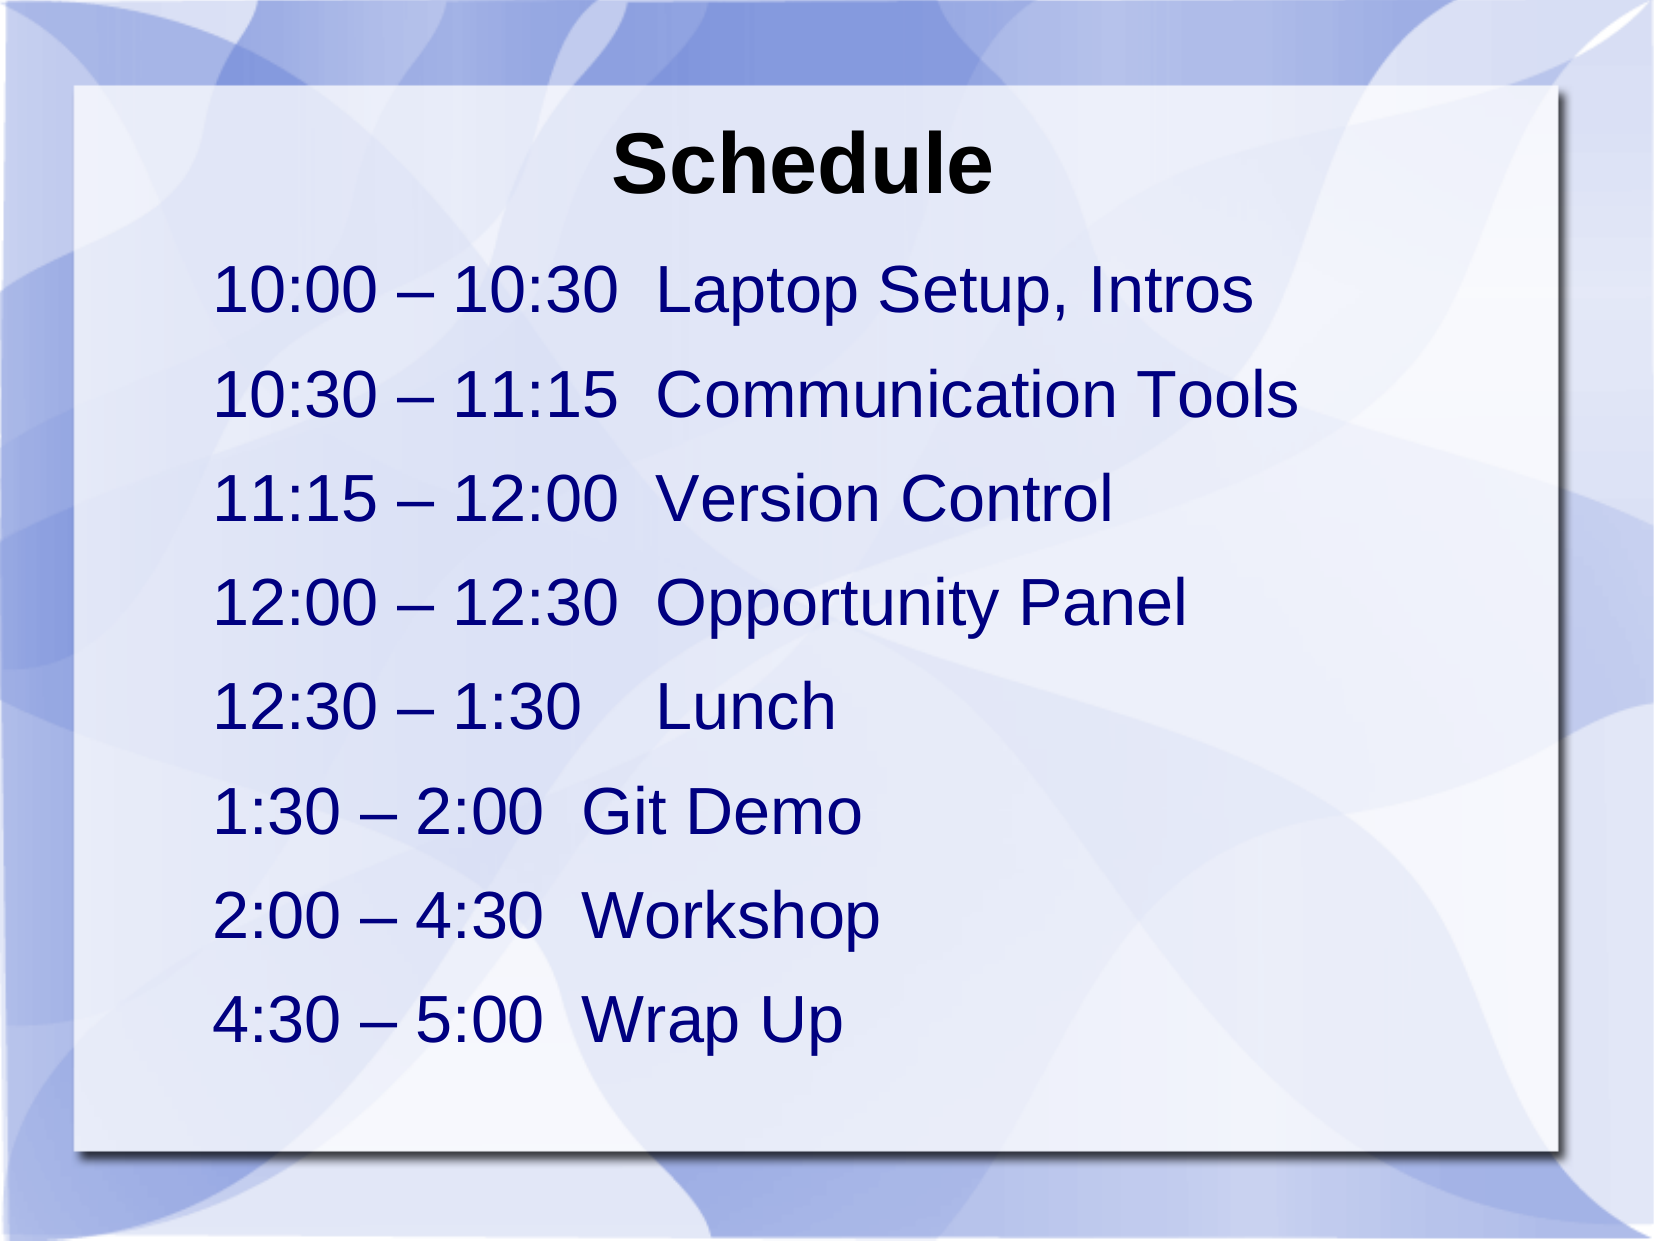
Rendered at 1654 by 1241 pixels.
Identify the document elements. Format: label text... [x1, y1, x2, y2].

picture [0, 0, 1654, 1241]
list 10:00 – 10:30 Laptop Setup, Intros 10:30 – 11:15 Communication Tools 11:15 – 12:00 Version Control 12:00 – 12:30 Opportunity Panel 12:30 – 1:30 Lunch 1:30 – 2:00 Git Demo 2:00 – 4:30 Workshop 4:30 – 5:00 Wrap Up [141, 252, 1501, 1162]
title Schedule [77, 60, 1531, 268]
